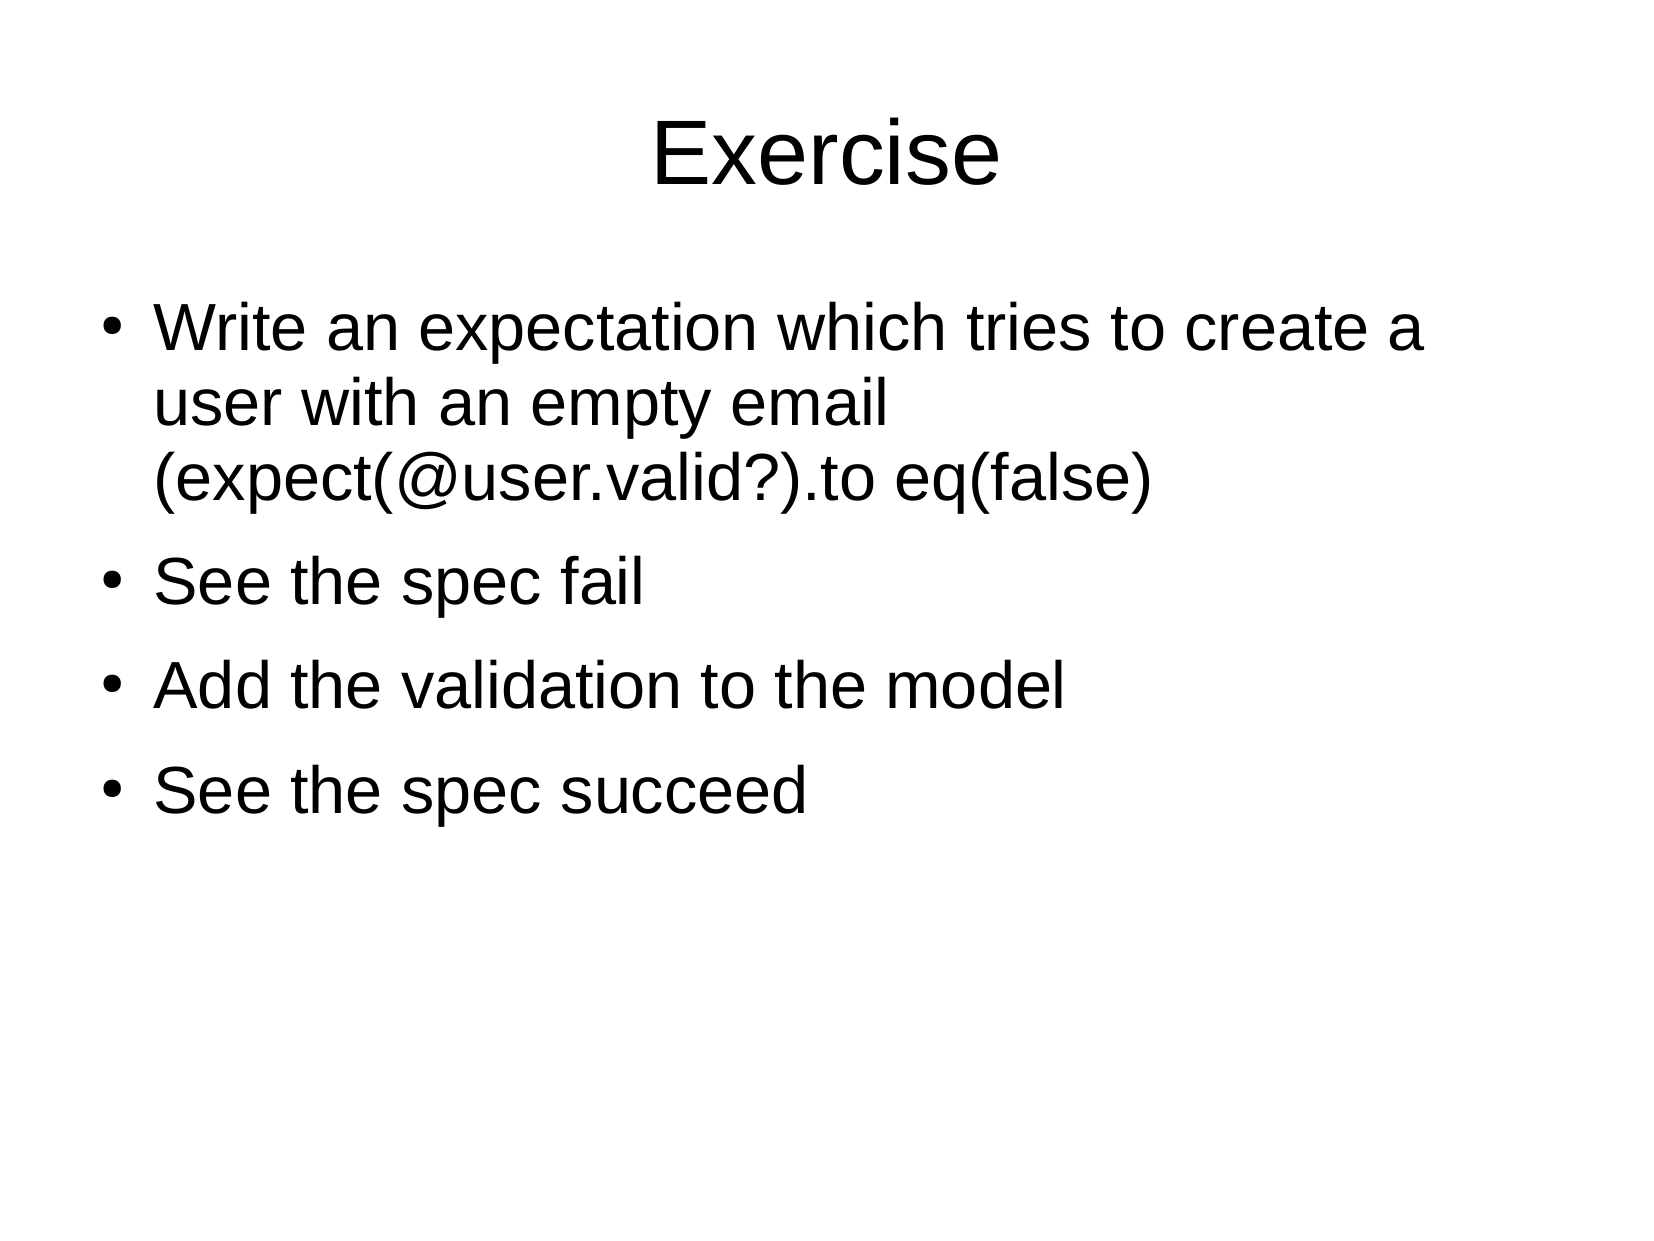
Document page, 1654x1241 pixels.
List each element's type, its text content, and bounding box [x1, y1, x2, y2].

list Write an expectation which tries to create a user with an empty email (expect(@user.valid?).to eq(false) See the spec fail Add the validation to the model See the spec succeed [82, 290, 1571, 1010]
title Exercise [82, 49, 1571, 257]
